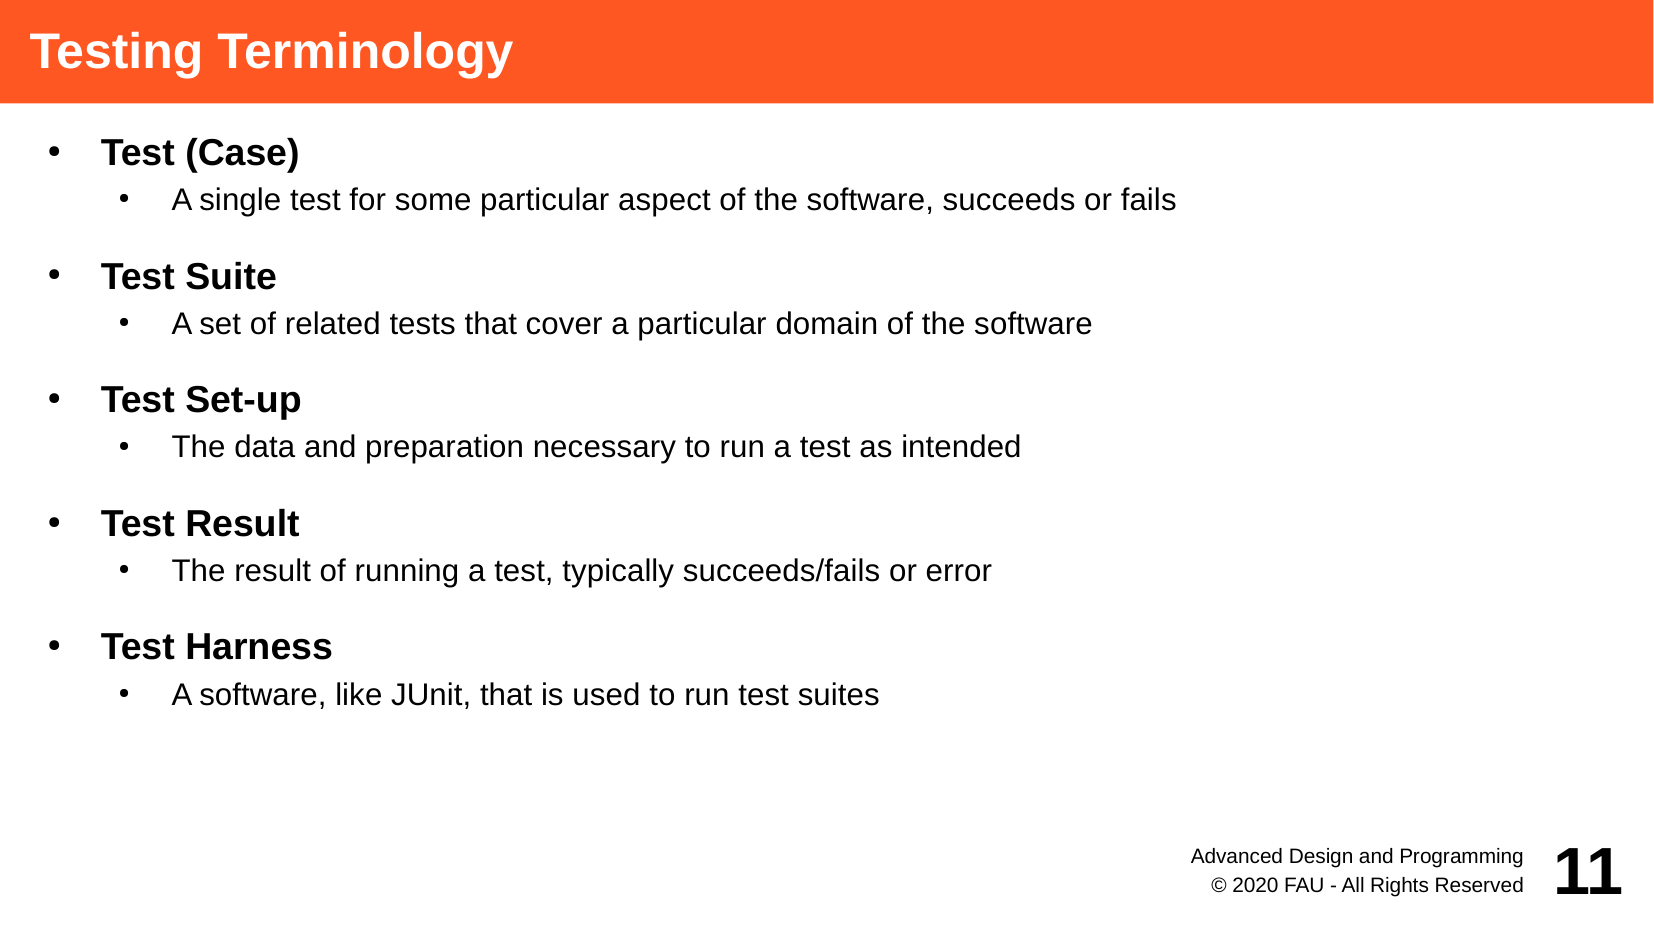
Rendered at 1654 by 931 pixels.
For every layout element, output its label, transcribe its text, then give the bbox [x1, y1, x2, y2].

list Test (Case) A single test for some particular aspect of the software, succeeds or fails Test Suite A set of related tests that cover a particular domain of the software Test Set-up The data and preparation necessary to run a test as intended Test Result The result of running a test, typically succeeds/fails or error Test Harness A software, like JUnit, that is used to run test suites [30, 131, 1625, 808]
title Testing Terminology [0, 0, 1654, 104]
